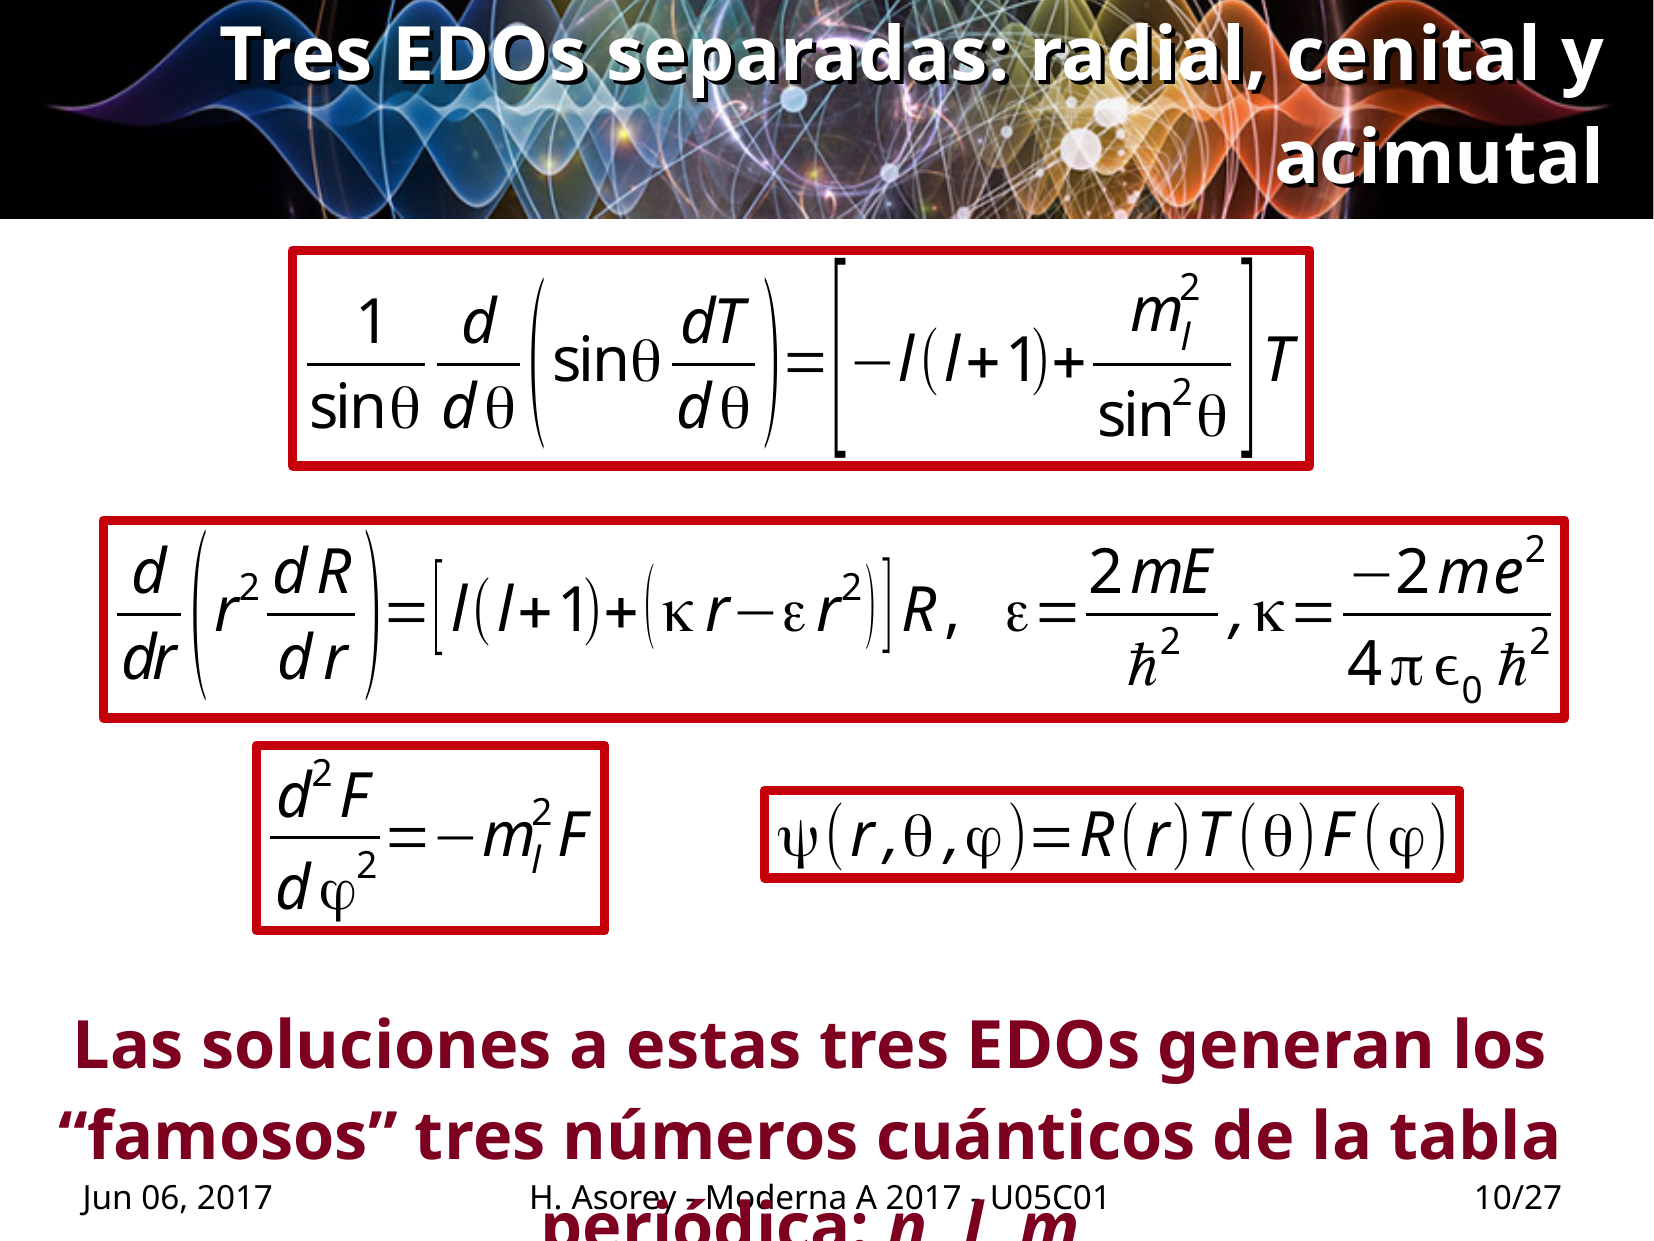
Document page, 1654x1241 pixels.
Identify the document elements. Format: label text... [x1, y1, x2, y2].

chart [769, 795, 1456, 874]
chart [261, 750, 601, 926]
chart [108, 525, 1561, 714]
text_box Las soluciones a estas tres EDOs generan los “famosos” tres números cuánticos de la tabla periódica: n, l, m [0, 990, 1621, 1168]
picture [0, 0, 1654, 219]
title Tres EDOs separadas: radial, cenital y acimutal [45, 15, 1606, 191]
chart [297, 255, 1306, 462]
